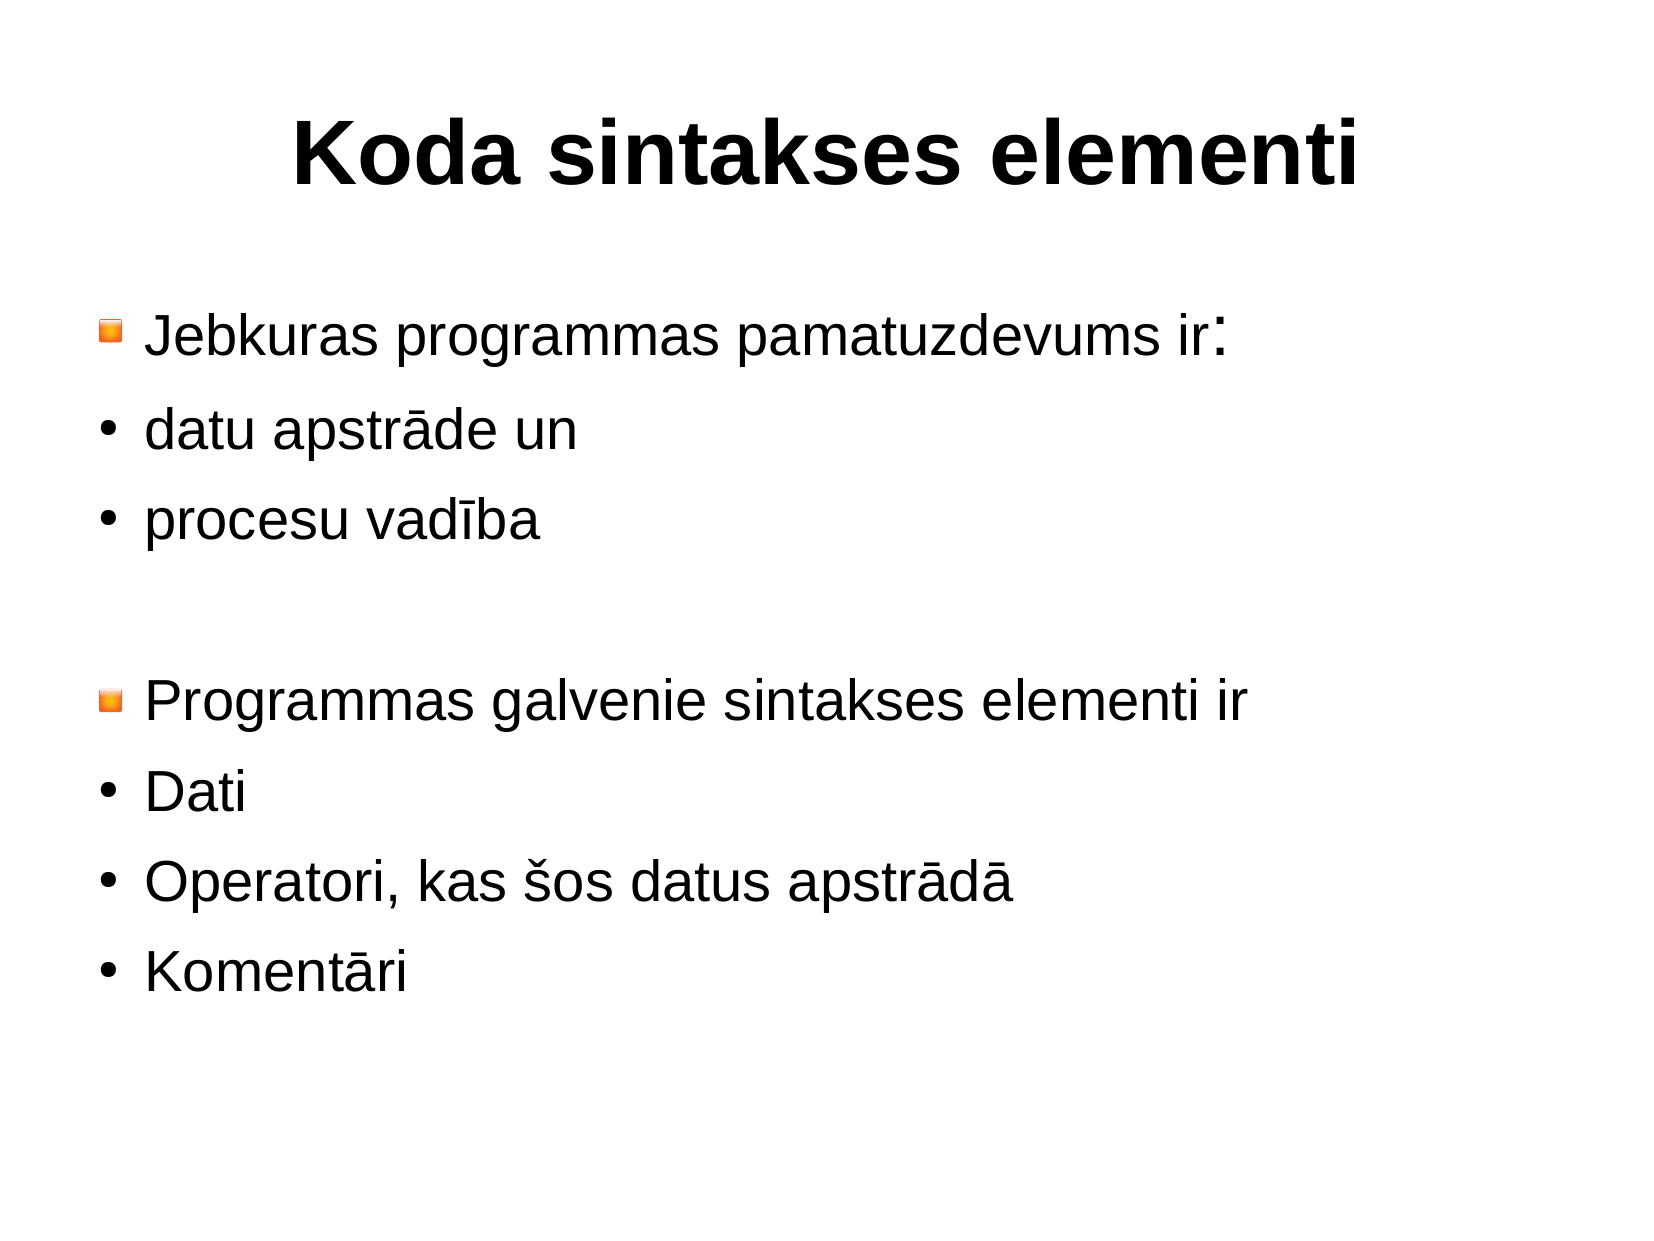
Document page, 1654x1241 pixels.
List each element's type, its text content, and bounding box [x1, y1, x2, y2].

list Jebkuras programmas pamatuzdevums ir: datu apstrāde un procesu vadība Programmas galvenie sintakses elementi ir Dati Operatori, kas šos datus apstrādā Komentāri [82, 290, 1538, 1010]
title Koda sintakses elementi [82, 49, 1571, 257]
